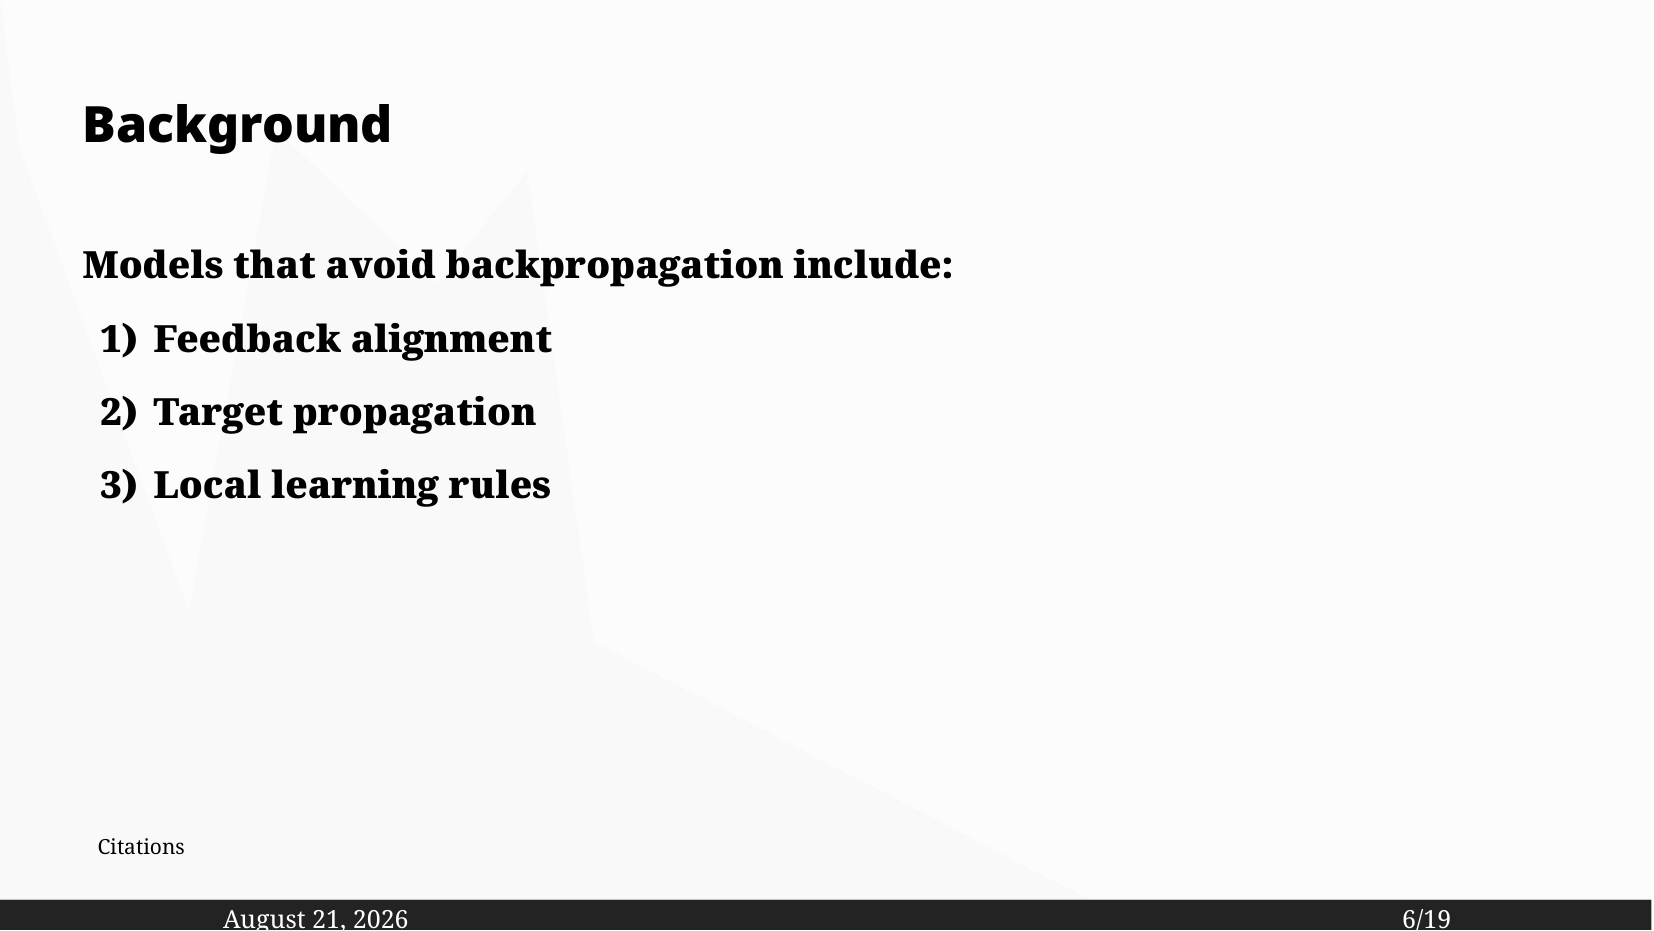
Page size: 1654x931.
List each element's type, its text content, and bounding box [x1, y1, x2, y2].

list Models that avoid backpropagation include: Feedback alignment Target propagation Local learning rules [82, 238, 1571, 825]
text_box Citations [82, 825, 1576, 861]
picture [0, 0, 1652, 931]
title Background [82, 45, 1571, 202]
